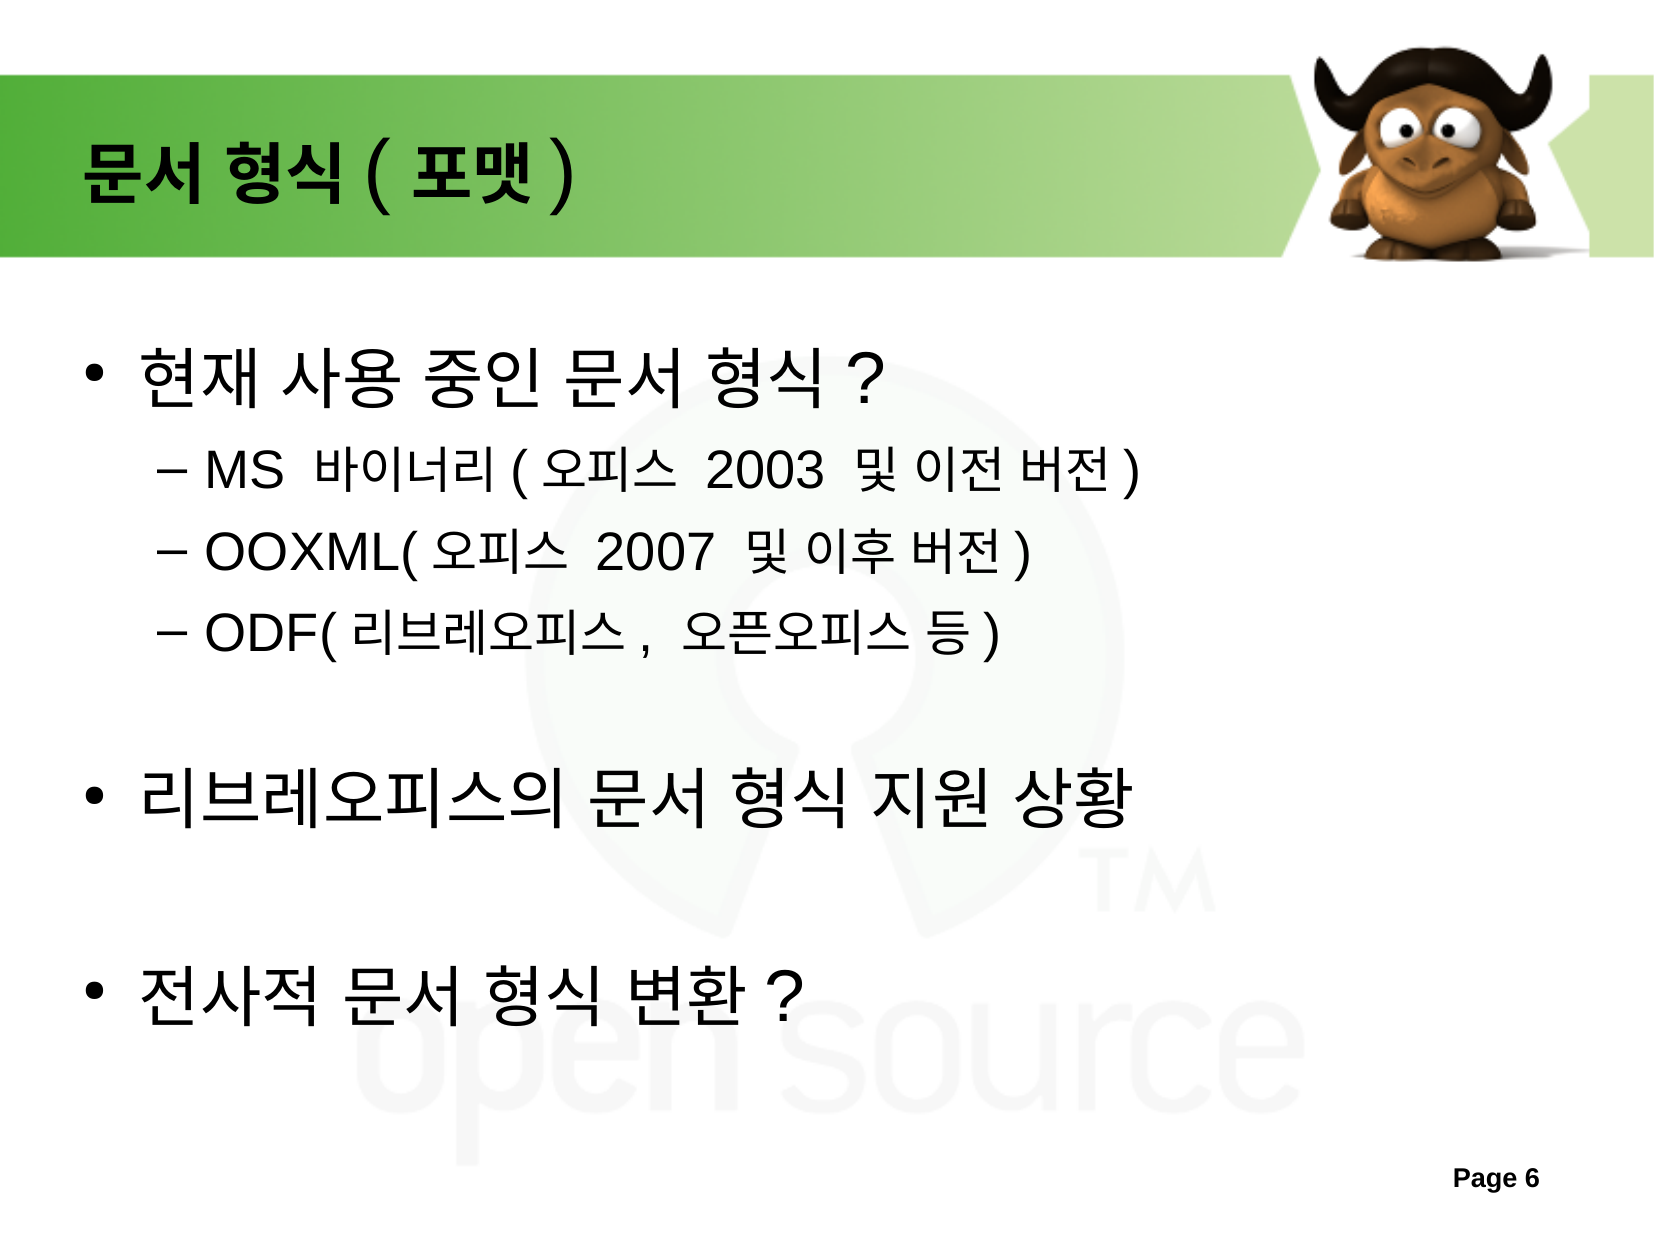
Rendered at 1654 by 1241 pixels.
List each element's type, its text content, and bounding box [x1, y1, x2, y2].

list 현재 사용 중인 문서 형식? MS 바이너리(오피스 2003 및 이전 버전) OOXML(오피스 2007 및 이후 버전) ODF(리브레오피스, 오픈오피스 등) 리브레오피스의 문서 형식 지원 상황 전사적 문서 형식 변환? [82, 330, 1571, 1134]
picture [0, 0, 1654, 1241]
title 문서 형식(포맷) [82, 61, 1571, 269]
